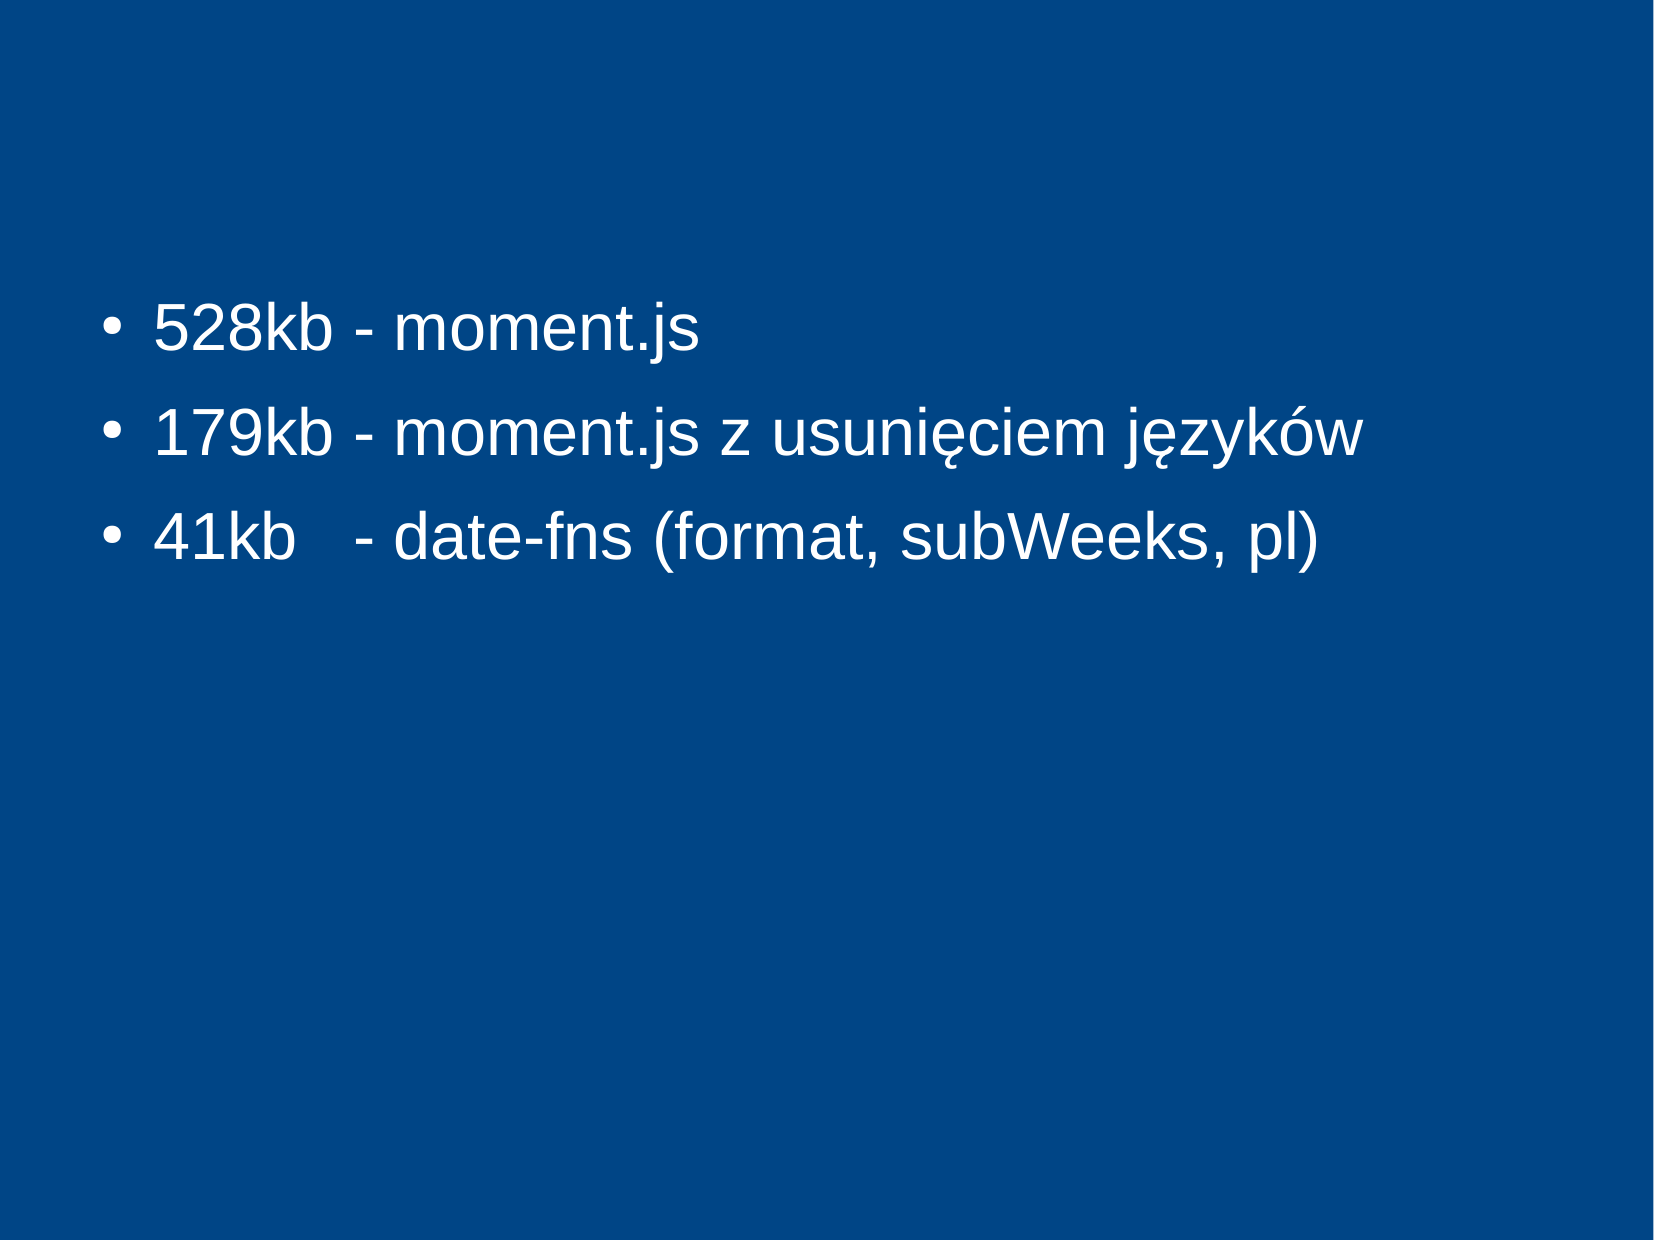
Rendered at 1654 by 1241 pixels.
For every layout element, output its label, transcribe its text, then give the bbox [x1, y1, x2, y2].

list 528kb - moment.js 179kb - moment.js z usunięciem języków 41kb - date-fns (format, subWeeks, pl) [82, 290, 1571, 1010]
